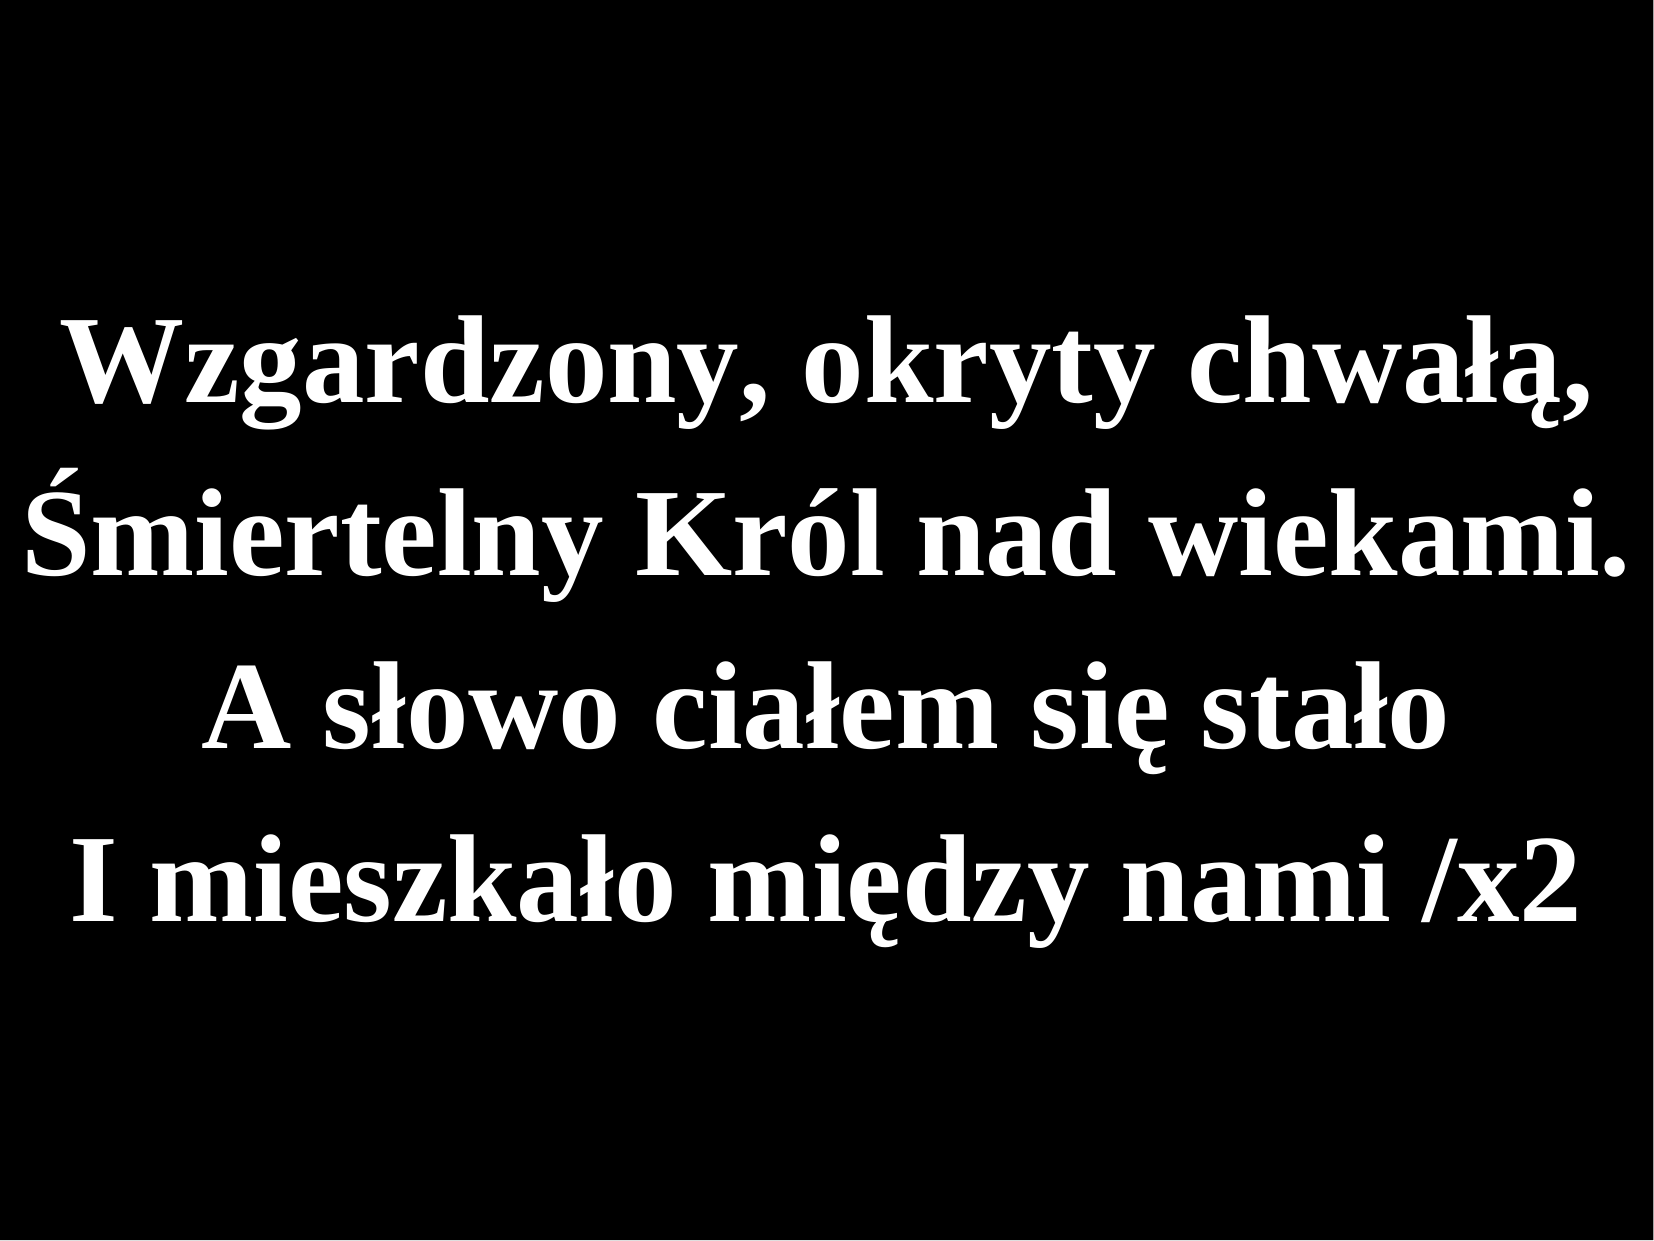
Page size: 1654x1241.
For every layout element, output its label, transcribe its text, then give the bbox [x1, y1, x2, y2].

title Wzgardzony, okryty chwałą, ppp Śmiertelny Król nad wiekami. ppp A słowo ciałem się stało ppp I mieszkało między nami /x2 [0, 0, 1654, 1241]
